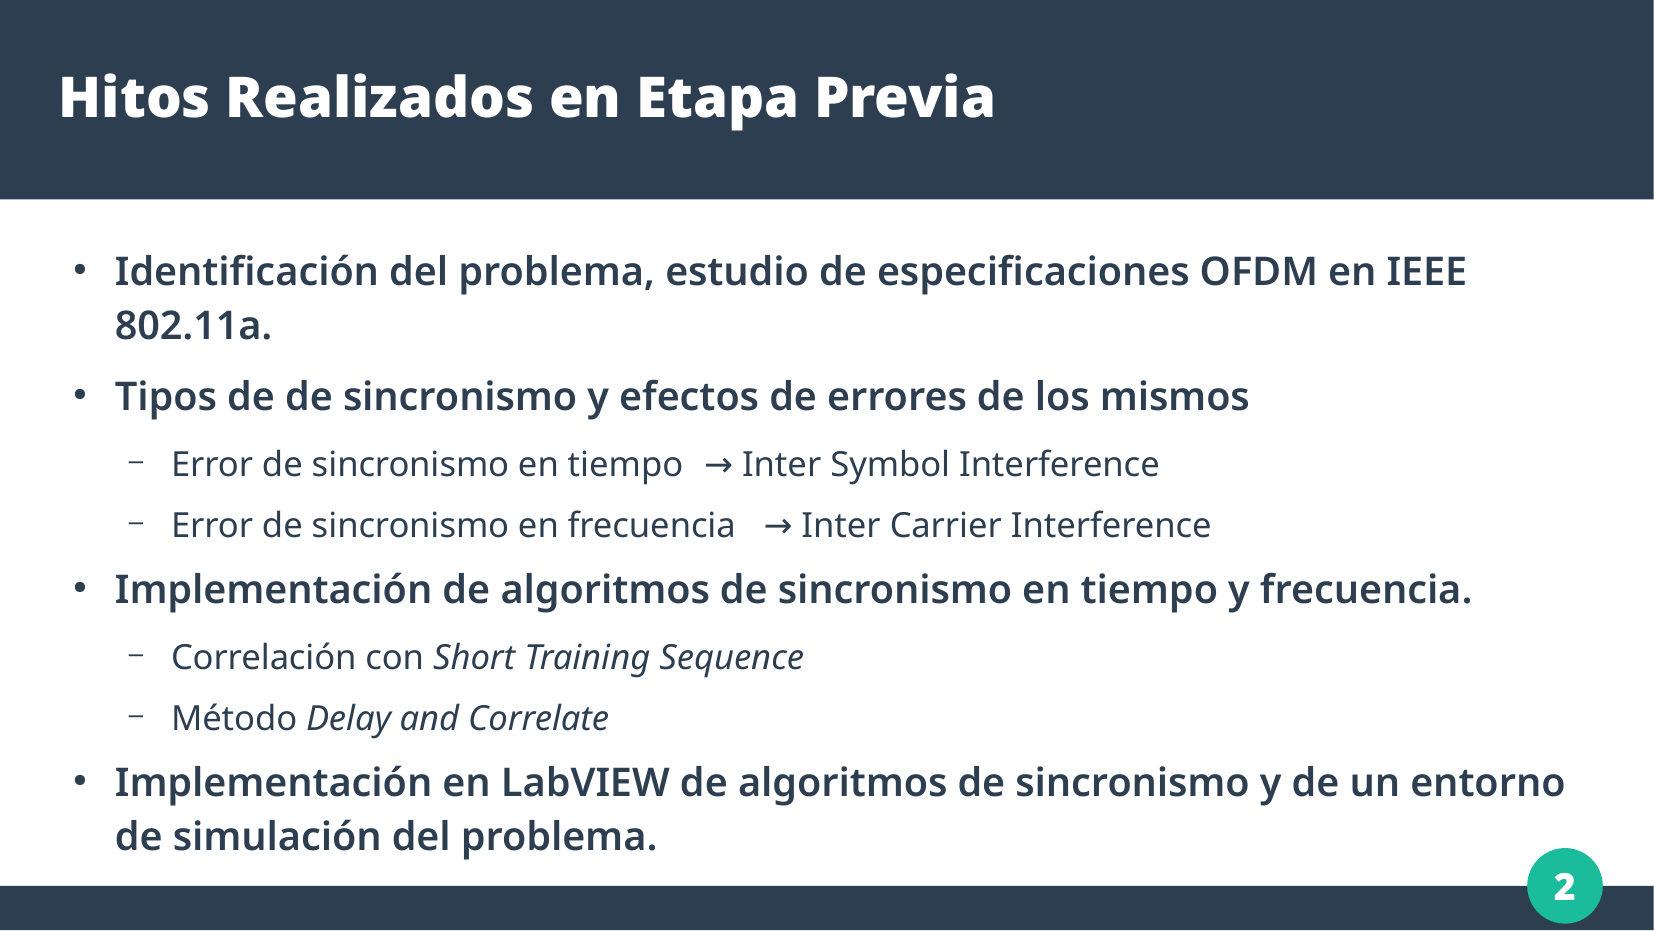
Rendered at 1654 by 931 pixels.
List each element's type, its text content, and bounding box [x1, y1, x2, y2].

title Hitos Realizados en Etapa Previa [59, 37, 1595, 155]
list Identificación del problema, estudio de especificaciones OFDM en IEEE 802.11a. Tipos de de sincronismo y efectos de errores de los mismos Error de sincronismo en tiempo → Inter Symbol Interference Error de sincronismo en frecuencia → Inter Carrier Interference Implementación de algoritmos de sincronismo en tiempo y frecuencia. Correlación con Short Training Sequence Método Delay and Correlate Implementación en LabVIEW de algoritmos de sincronismo y de un entorno de simulación del problema. [59, 243, 1595, 864]
